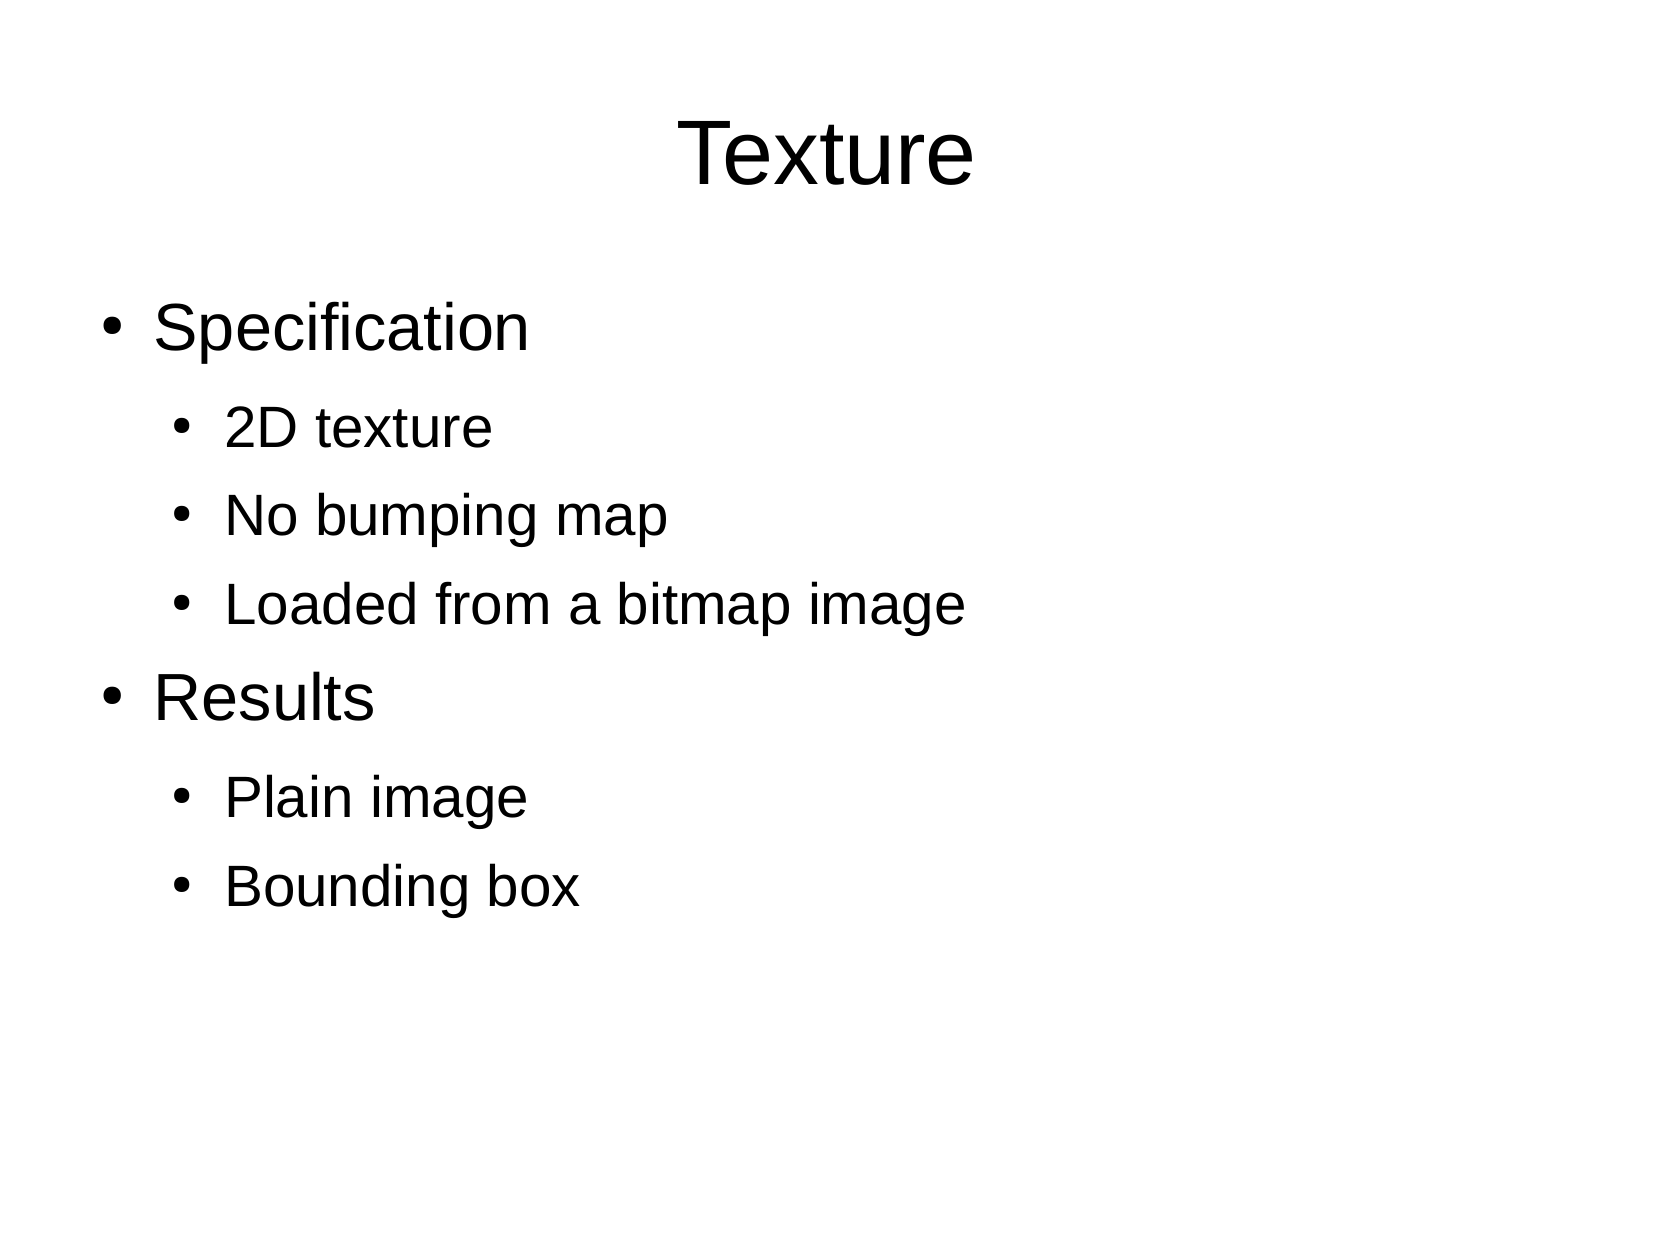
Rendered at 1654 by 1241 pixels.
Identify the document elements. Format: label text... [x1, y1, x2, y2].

title Texture [82, 56, 1571, 250]
list Specification 2D texture No bumping map Loaded from a bitmap image Results Plain image Bounding box [82, 290, 1571, 1109]
